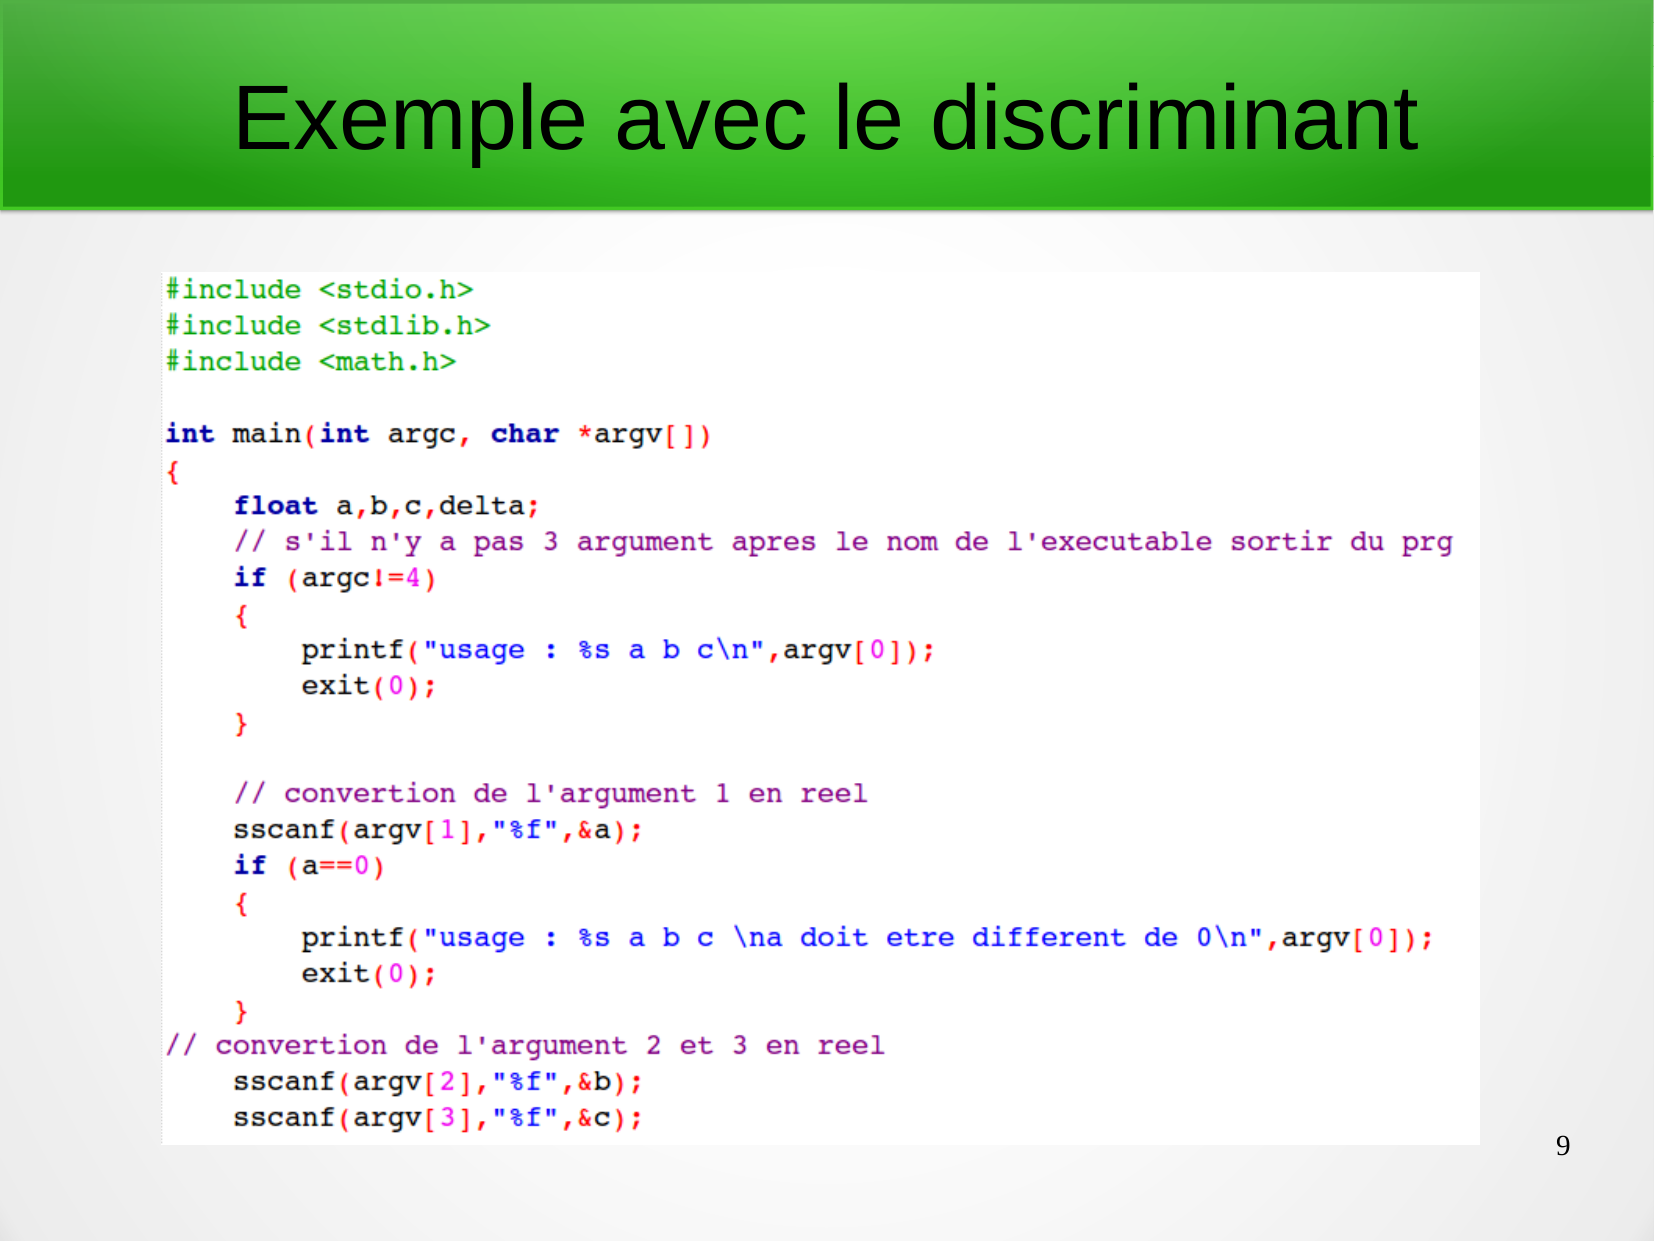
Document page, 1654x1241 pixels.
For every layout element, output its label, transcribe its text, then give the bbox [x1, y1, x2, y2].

picture [161, 272, 1480, 1145]
title Exemple avec le discriminant [82, 47, 1571, 189]
